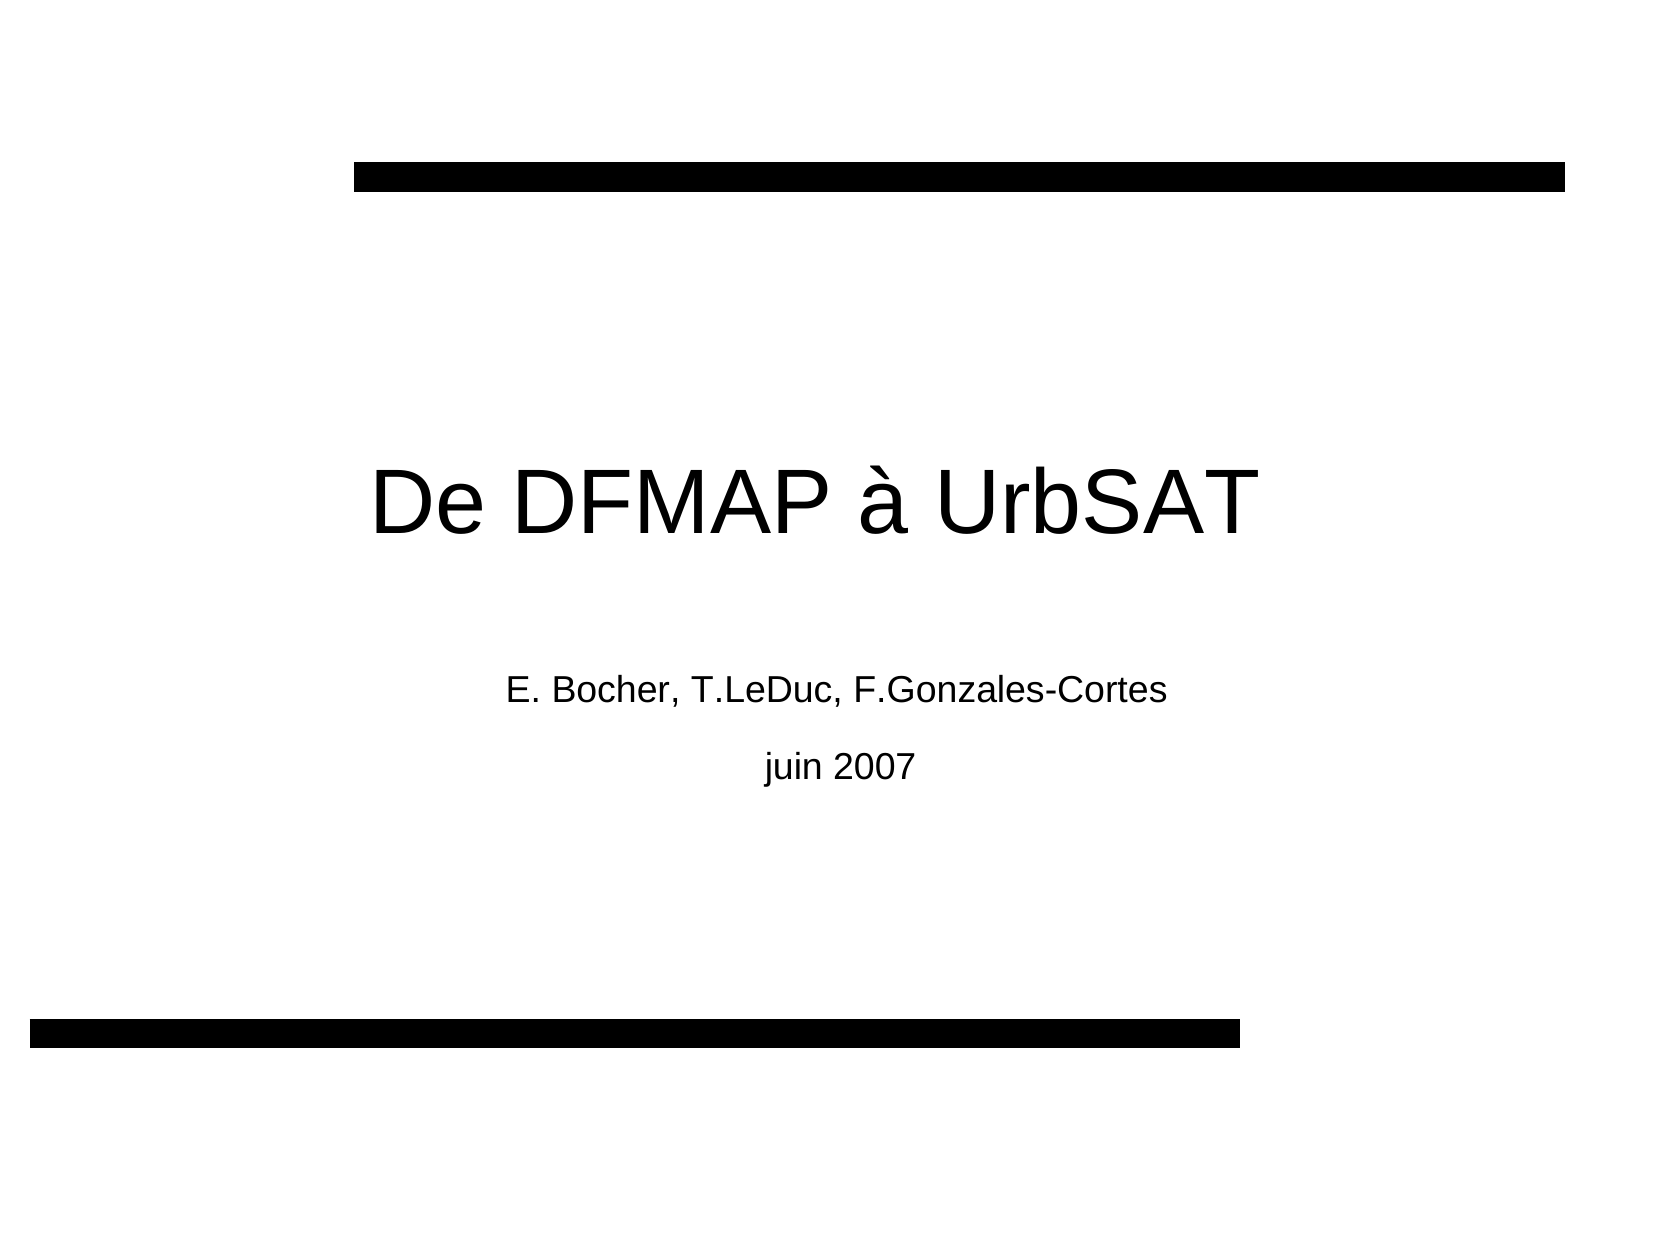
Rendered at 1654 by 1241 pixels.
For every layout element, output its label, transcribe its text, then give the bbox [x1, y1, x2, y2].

text_box E. Bocher, T.LeDuc, F.Gonzales-Cortes [490, 661, 1183, 723]
text_box De DFMAP à UrbSAT [354, 442, 1300, 591]
text_box juin 2007 [750, 738, 932, 800]
